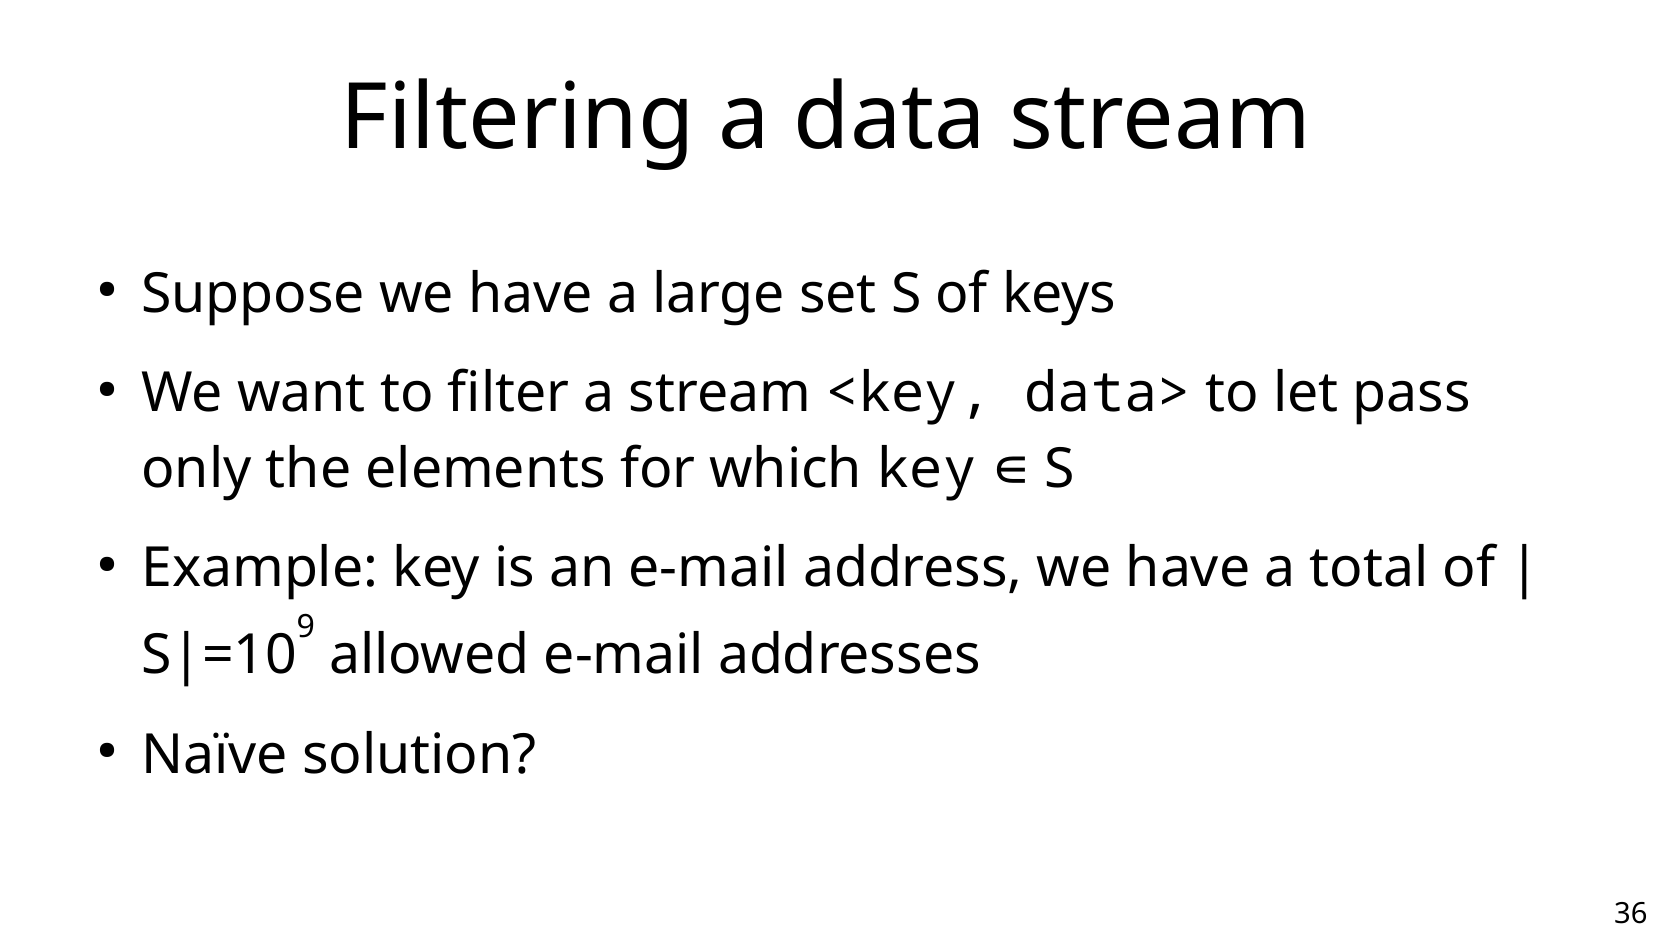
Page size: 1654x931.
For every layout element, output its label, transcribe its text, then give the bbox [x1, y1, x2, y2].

title Filtering a data stream [82, 1, 1571, 226]
list Suppose we have a large set S of keys We want to filter a stream <key, data> to let pass only the elements for which key ∊ S Example: key is an e-mail address, we have a total of |S|=109 allowed e-mail addresses Naïve solution? [82, 253, 1571, 793]
